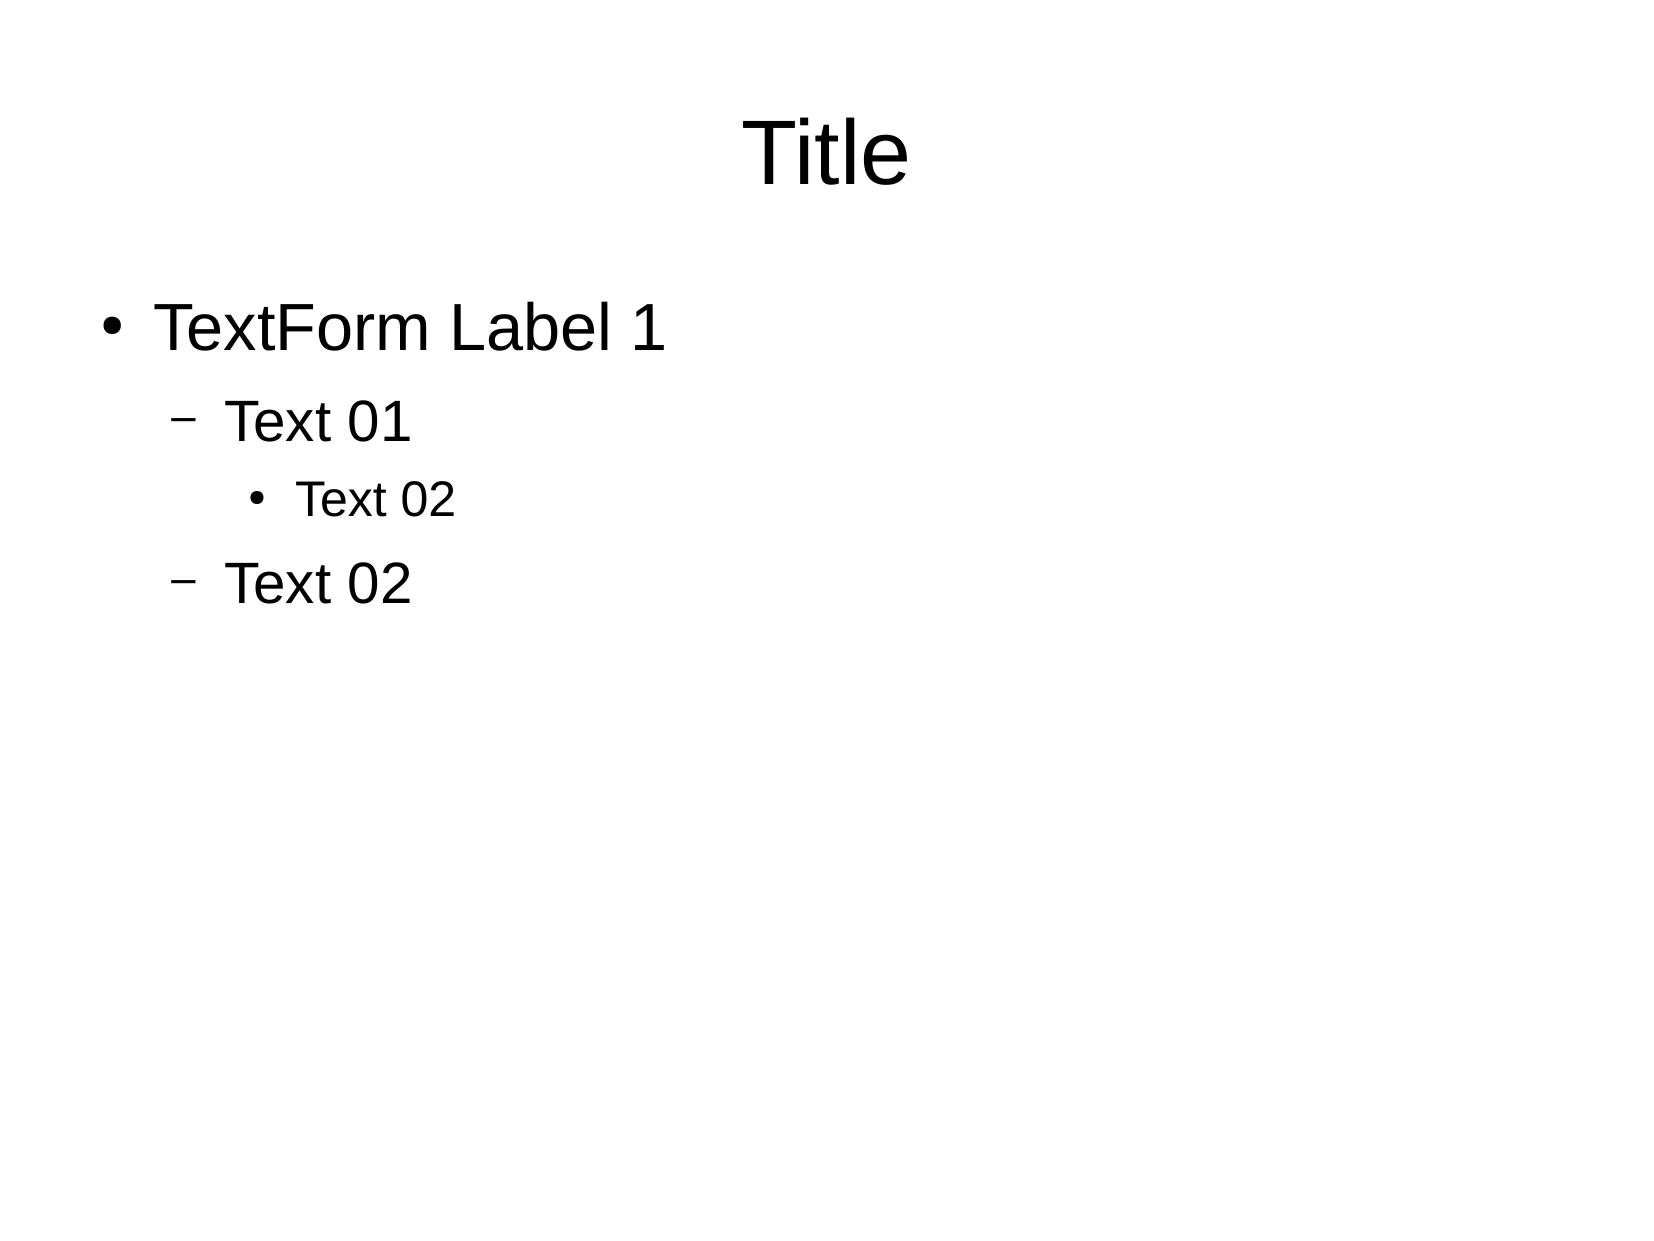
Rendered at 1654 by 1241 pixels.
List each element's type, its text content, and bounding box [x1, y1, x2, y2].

list TextForm Label 1 Text 01 Text 02 Text 02 [82, 290, 1571, 1010]
title Title [82, 49, 1571, 257]
